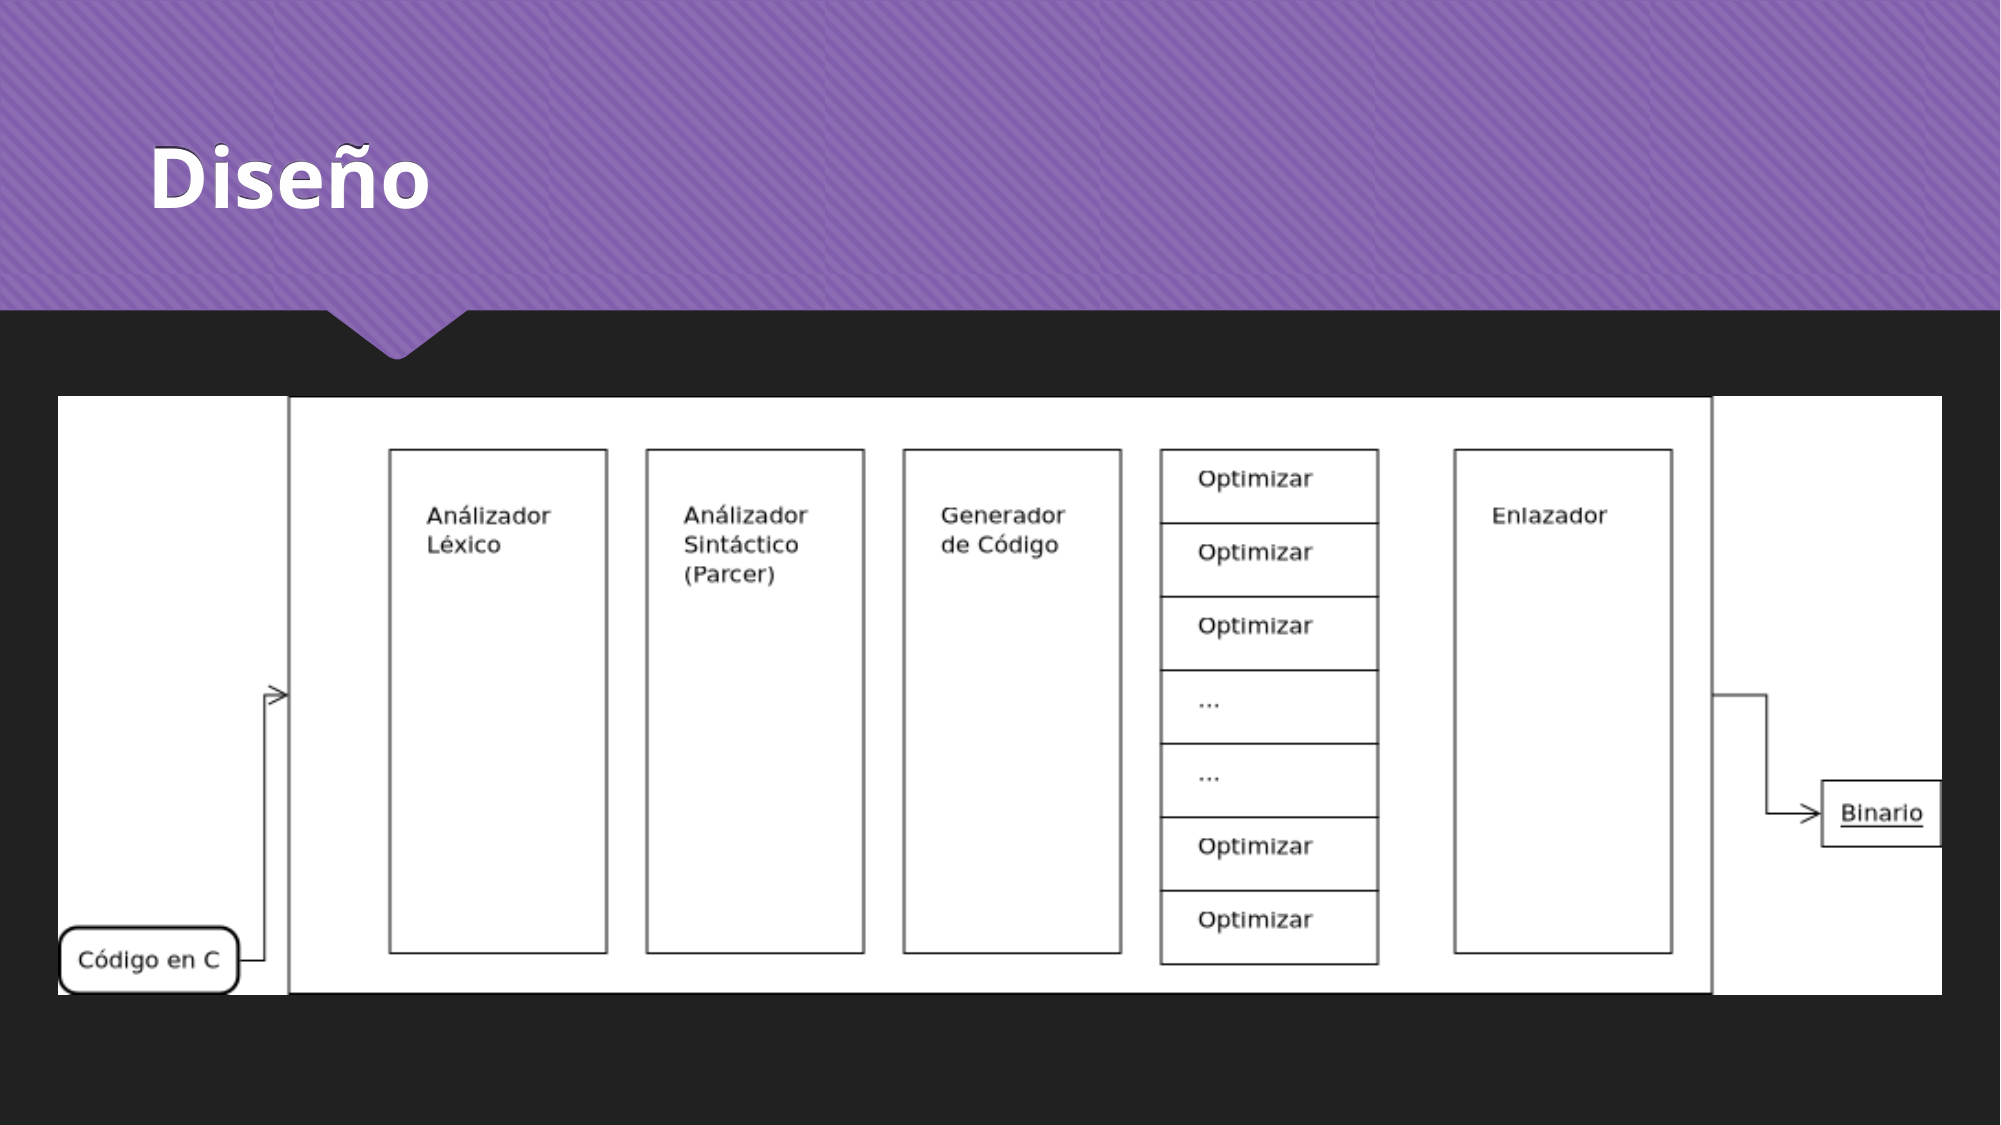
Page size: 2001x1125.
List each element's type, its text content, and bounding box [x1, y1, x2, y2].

picture [1, 1, 1999, 357]
picture [58, 396, 1942, 995]
title Diseño [132, 73, 1868, 233]
